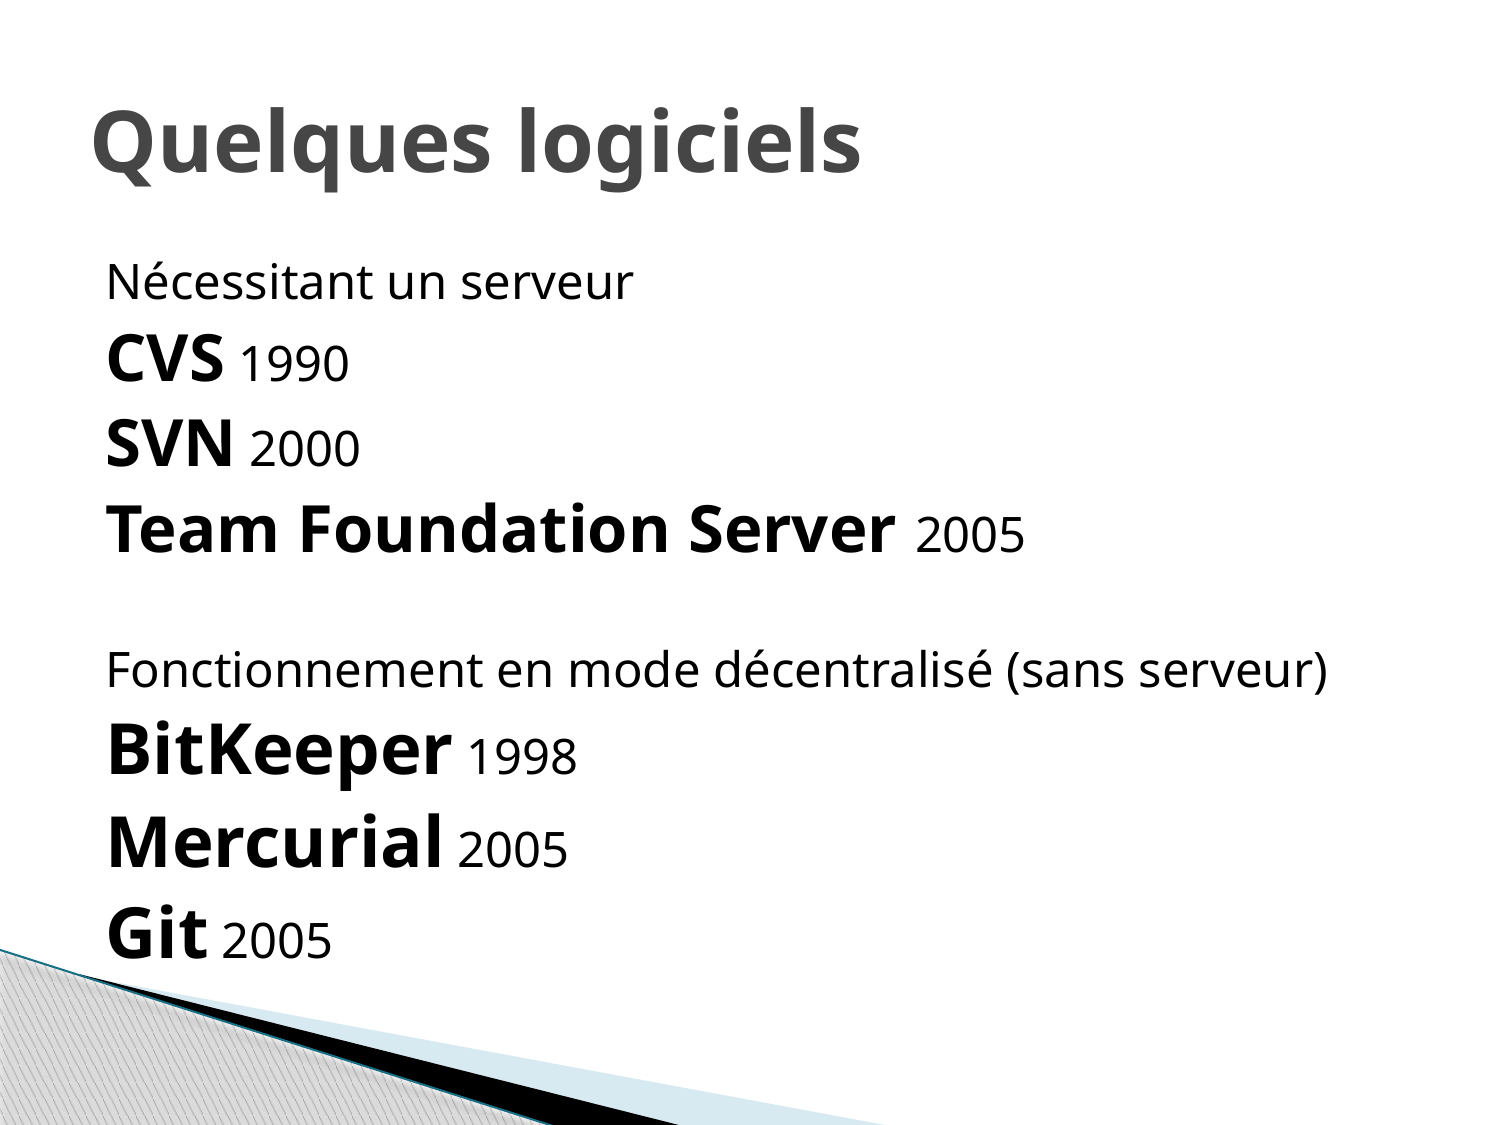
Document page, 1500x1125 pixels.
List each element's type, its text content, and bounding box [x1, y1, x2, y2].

list Nécessitant un serveur CVS 1990 SVN 2000 Team Foundation Server 2005 Fonctionnement en mode décentralisé (sans serveur) BitKeeper 1998 Mercurial 2005 Git 2005 [75, 243, 1425, 986]
title Quelques logiciels [75, 45, 1425, 233]
